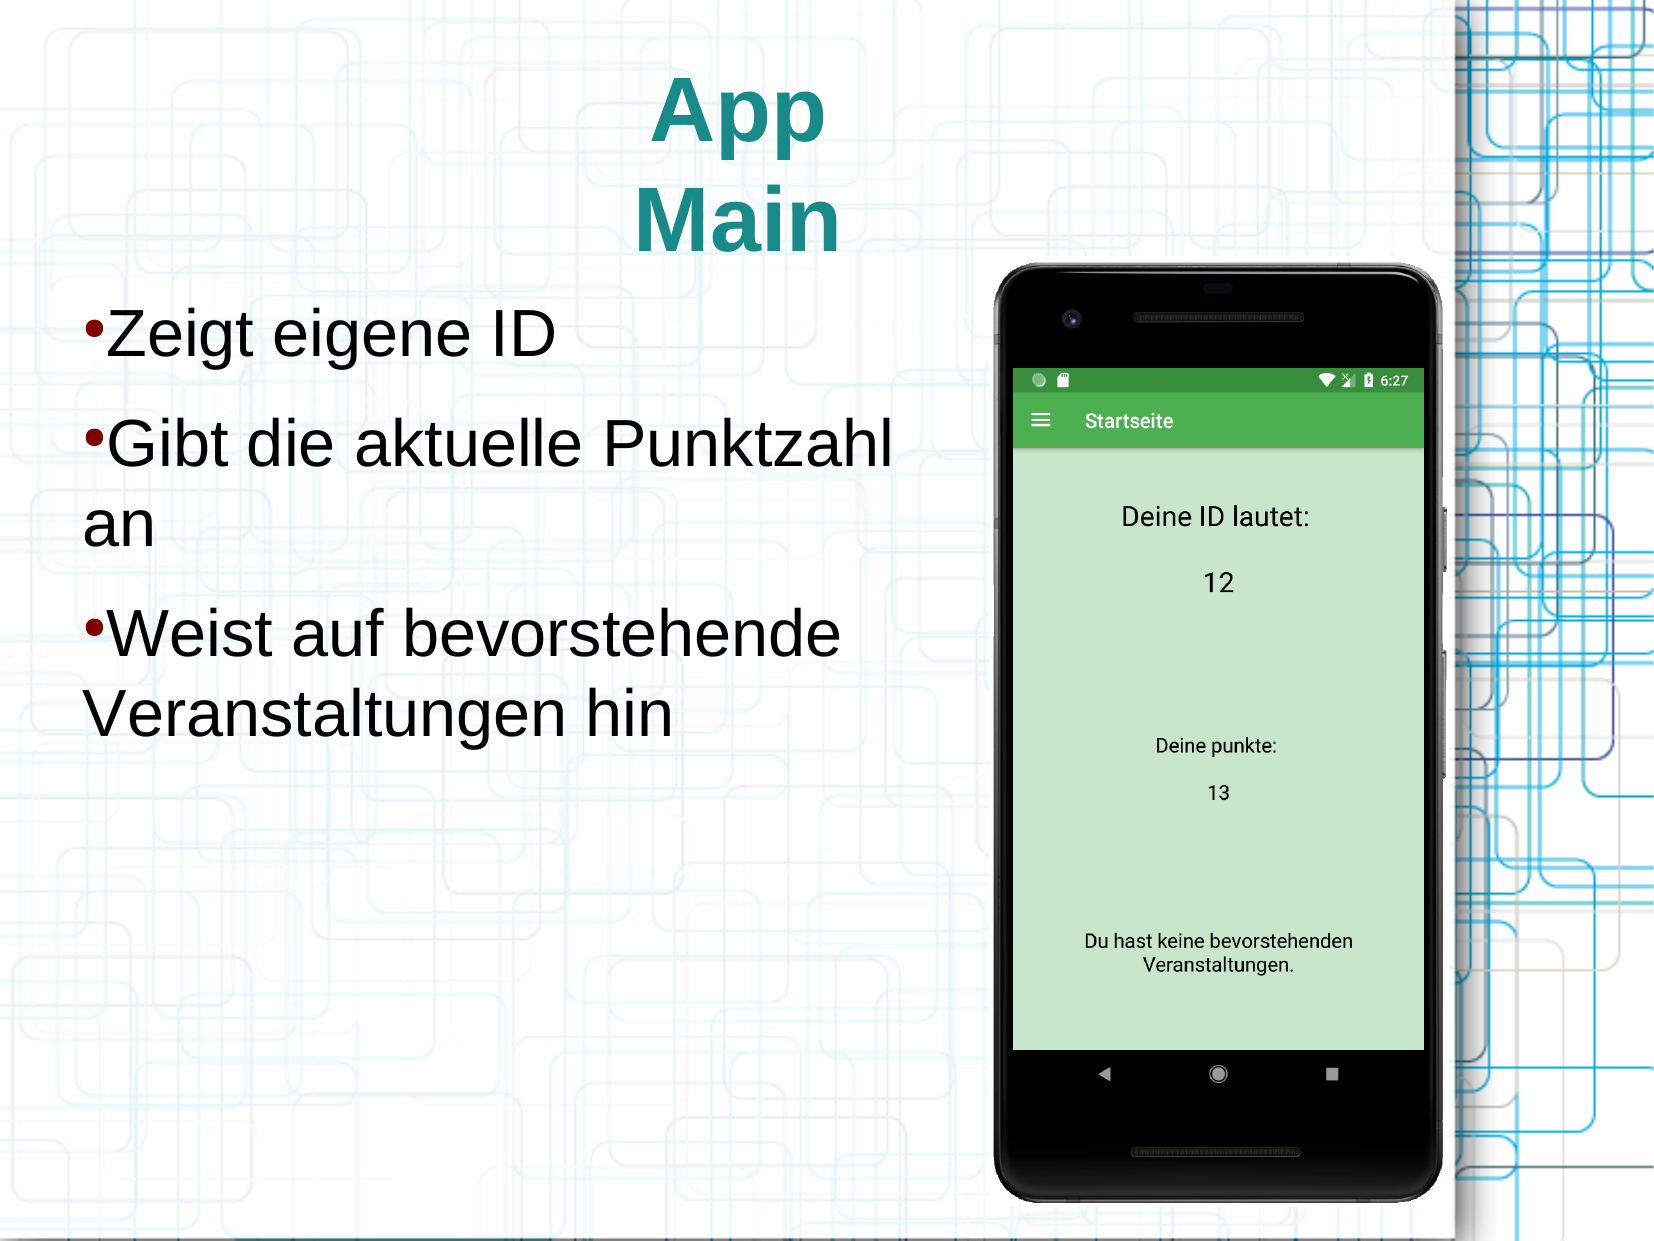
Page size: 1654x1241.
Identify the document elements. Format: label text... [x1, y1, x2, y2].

picture [989, 256, 1449, 1206]
list Zeigt eigene ID Gibt die aktuelle Punktzahl an Weist auf bevorstehende Veranstaltungen hin [82, 290, 965, 1109]
title App Main [59, 49, 1418, 257]
